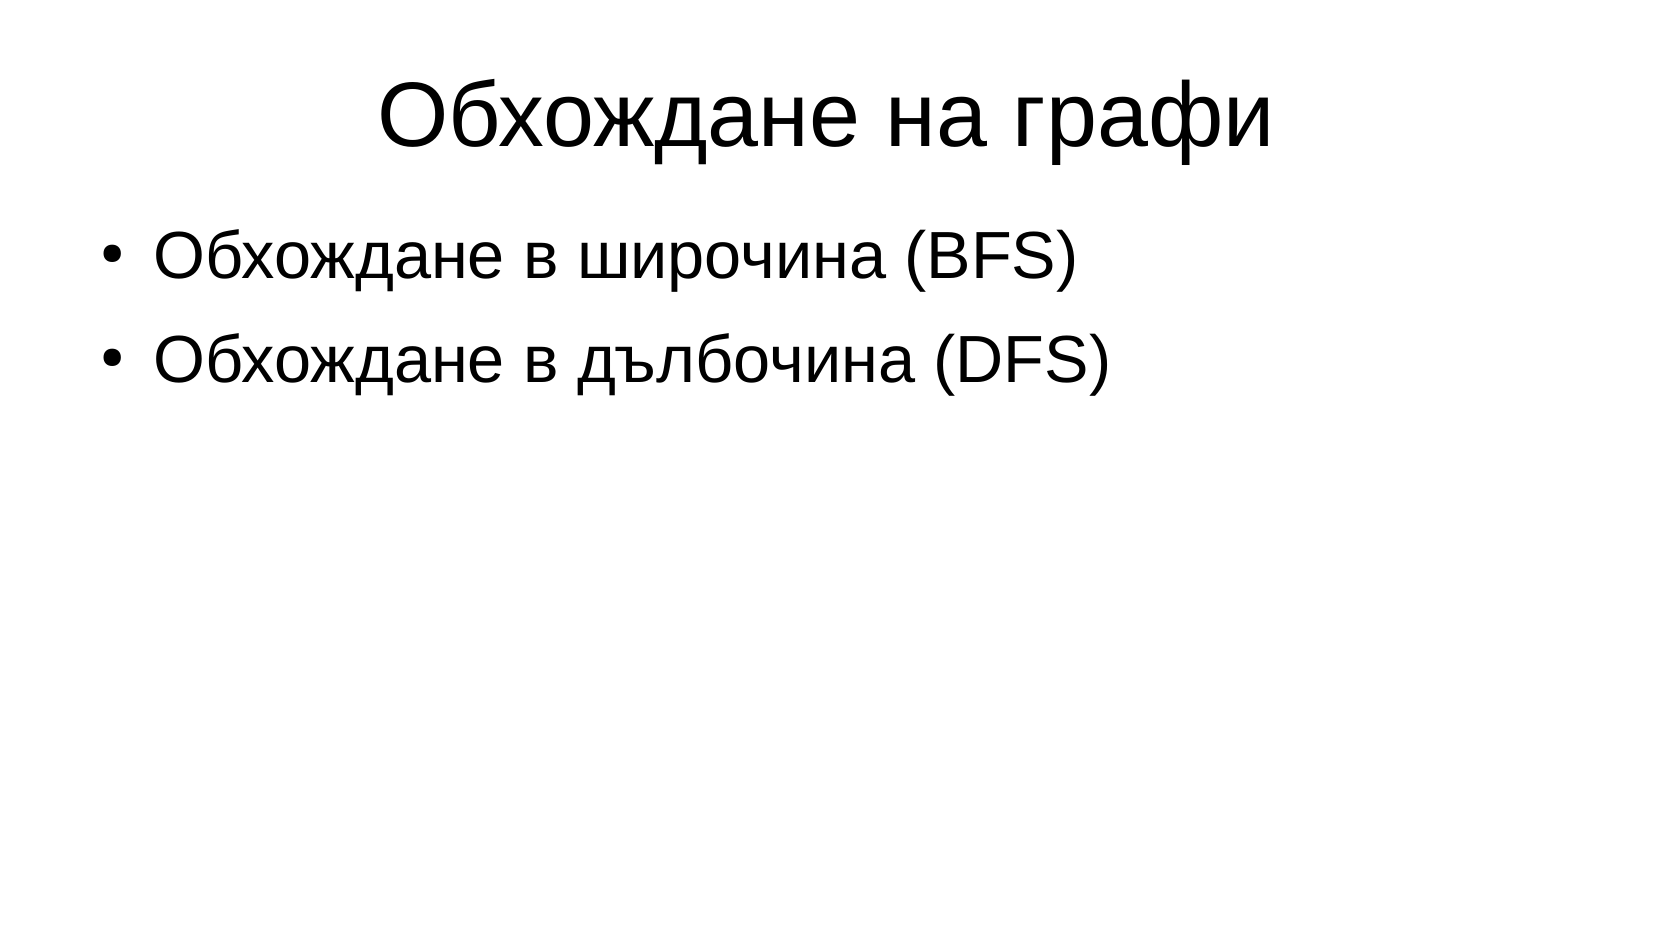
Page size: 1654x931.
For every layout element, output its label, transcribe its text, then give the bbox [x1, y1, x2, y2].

title Обхождане на графи [82, 37, 1571, 193]
list Обхождане в широчина (BFS) Обхождане в дълбочина (DFS) [82, 217, 1571, 758]
